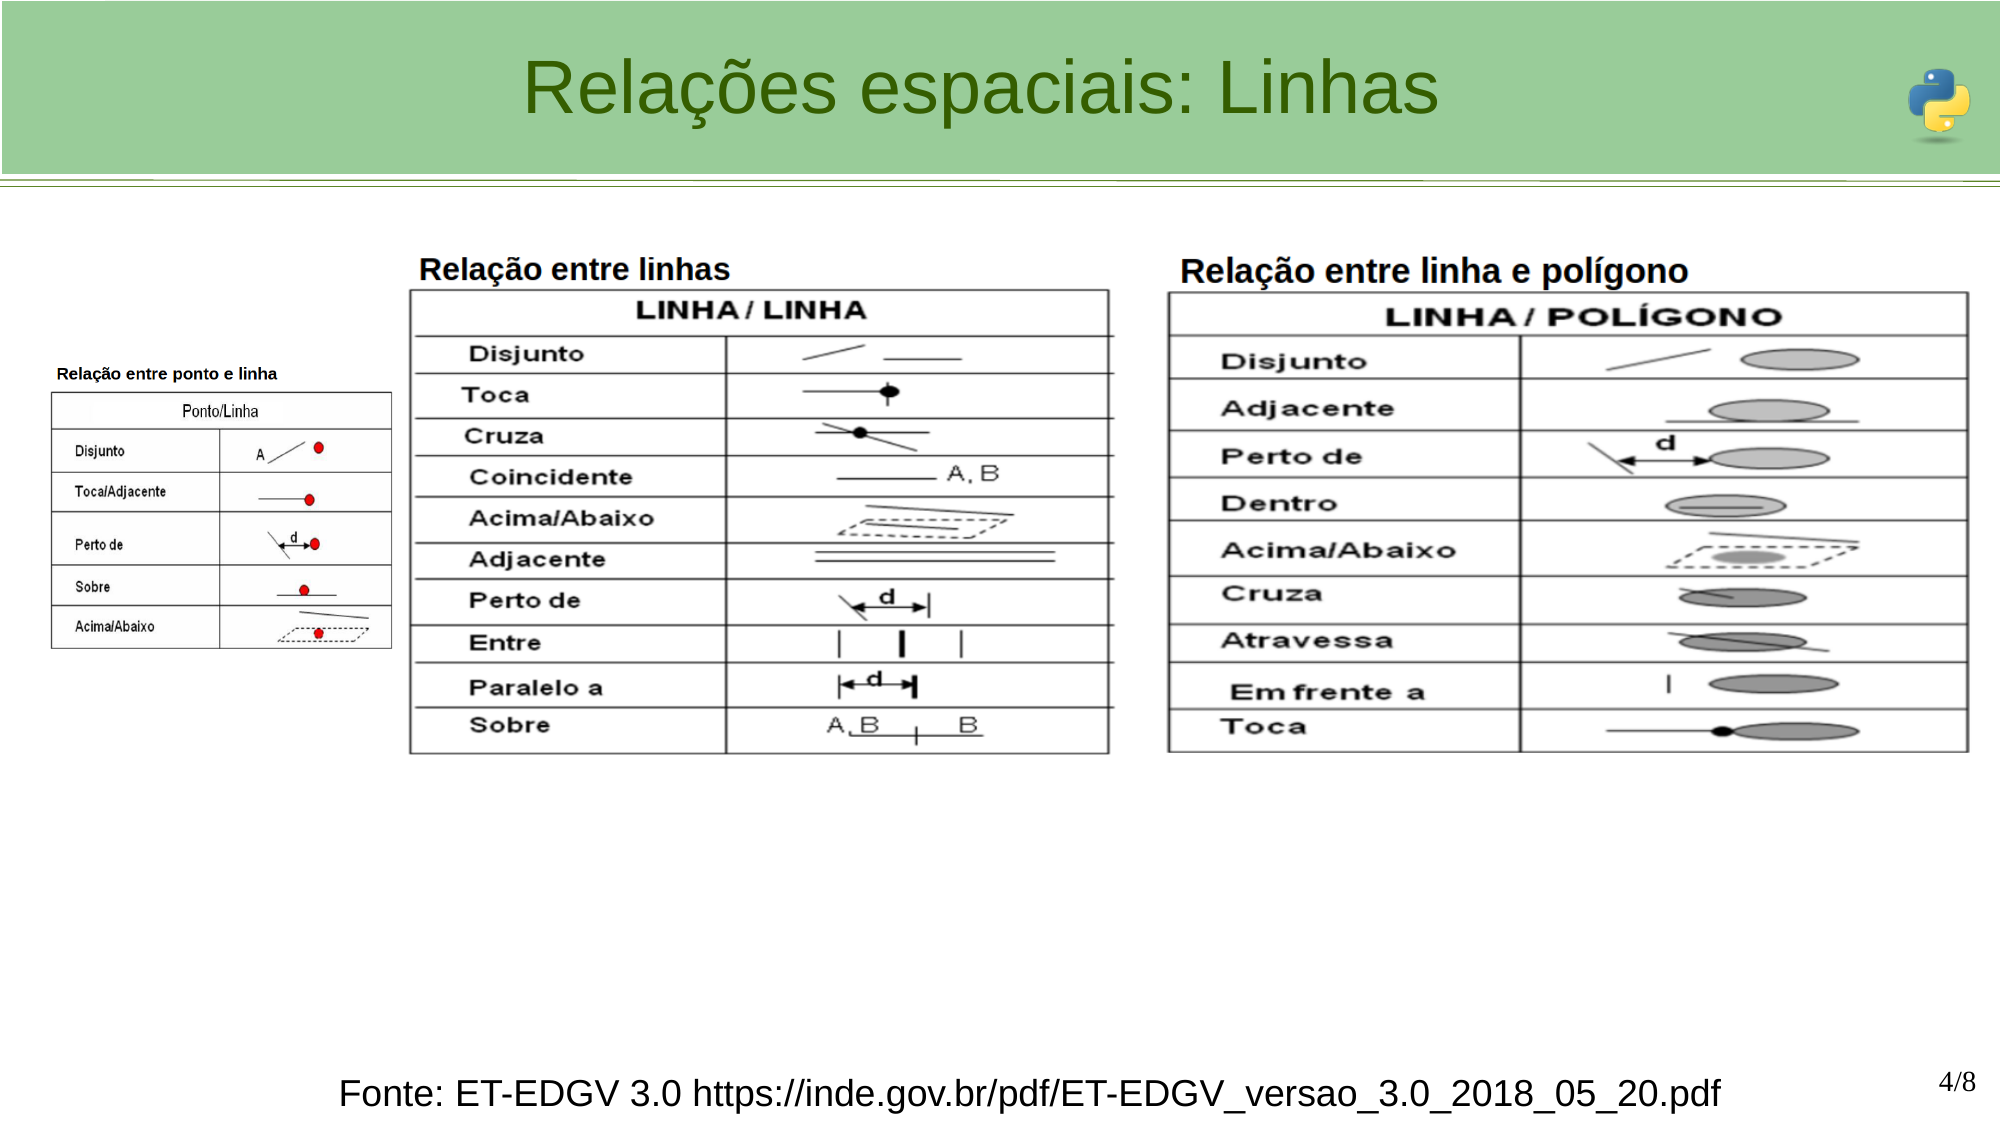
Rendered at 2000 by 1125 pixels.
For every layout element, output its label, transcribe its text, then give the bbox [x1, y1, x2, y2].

picture [42, 363, 397, 654]
text_box Fonte: ET-EDGV 3.0 https://inde.gov.br/pdf/ET-EDGV_versao_3.0_2018_05_20.pdf [323, 1065, 1902, 1125]
picture [1901, 59, 1979, 148]
picture [400, 243, 1117, 761]
picture [1151, 234, 1989, 772]
title Relações espaciais: Linhas [105, 0, 1861, 174]
